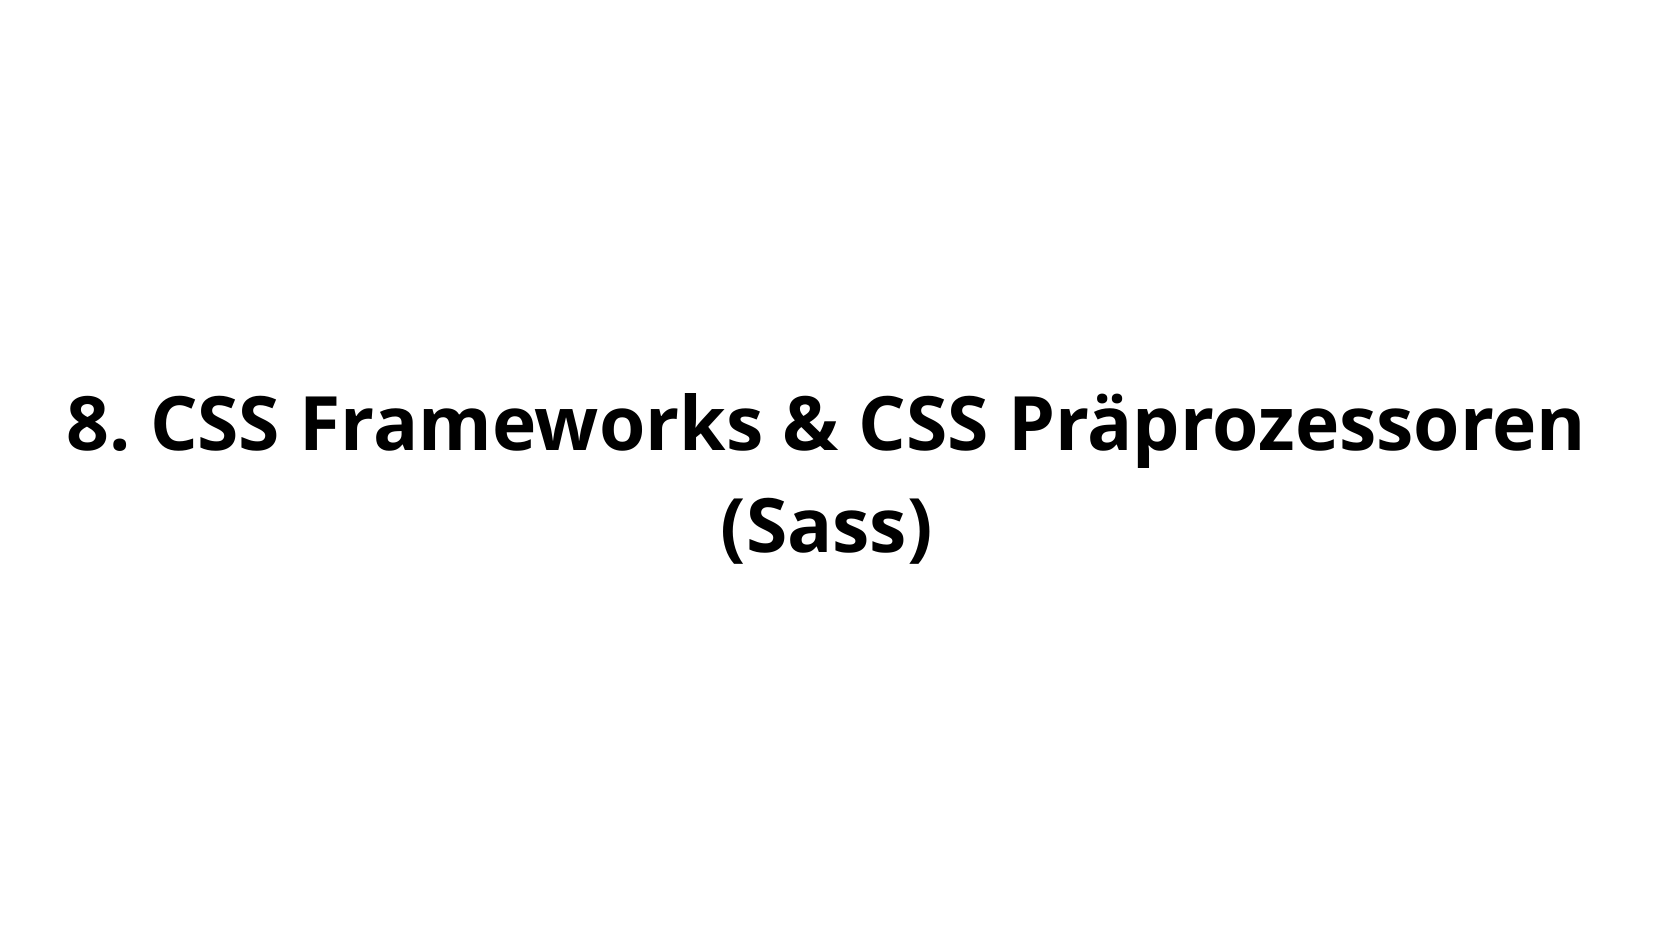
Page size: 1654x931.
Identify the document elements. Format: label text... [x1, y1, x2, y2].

title 8. CSS Frameworks & CSS Präprozessoren (Sass) [0, 377, 1654, 567]
